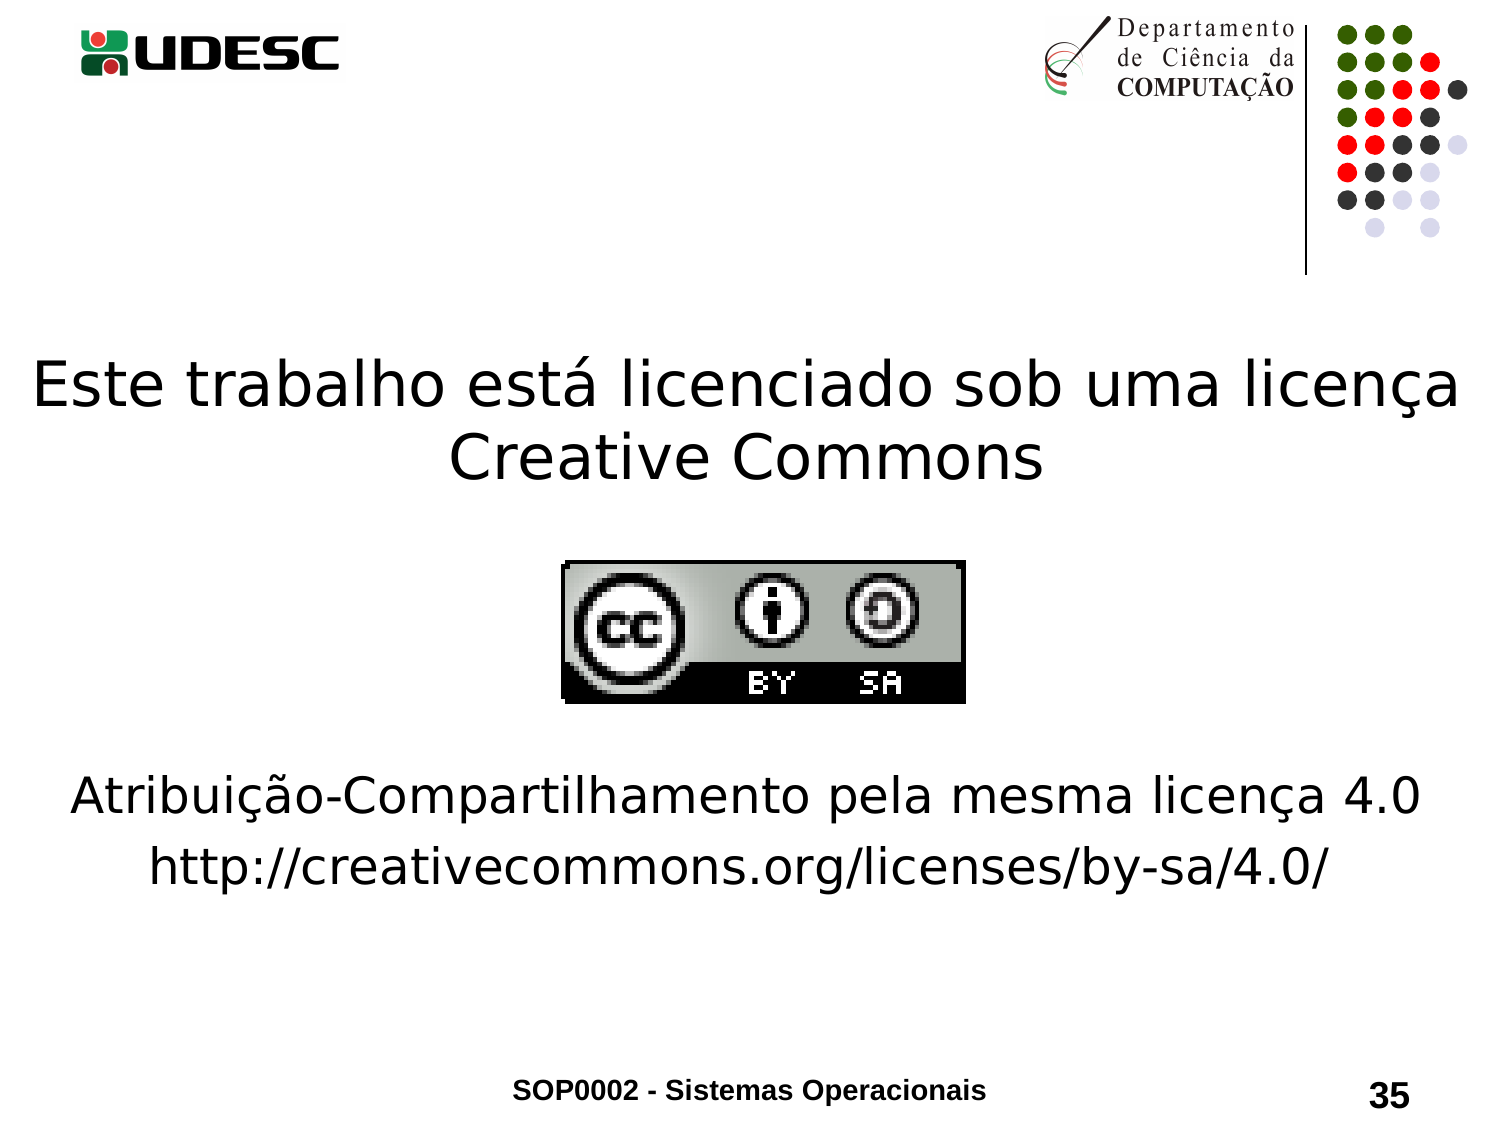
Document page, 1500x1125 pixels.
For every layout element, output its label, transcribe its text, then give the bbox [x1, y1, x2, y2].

picture [74, 23, 346, 83]
list Este trabalho está licenciado sob uma licença Creative Commons Atribuição-Compartilhamento pela mesma licença 4.0 http://creativecommons.org/licenses/by-sa/4.0/ [11, 348, 1483, 1058]
picture [561, 560, 966, 704]
picture [1045, 16, 1294, 101]
